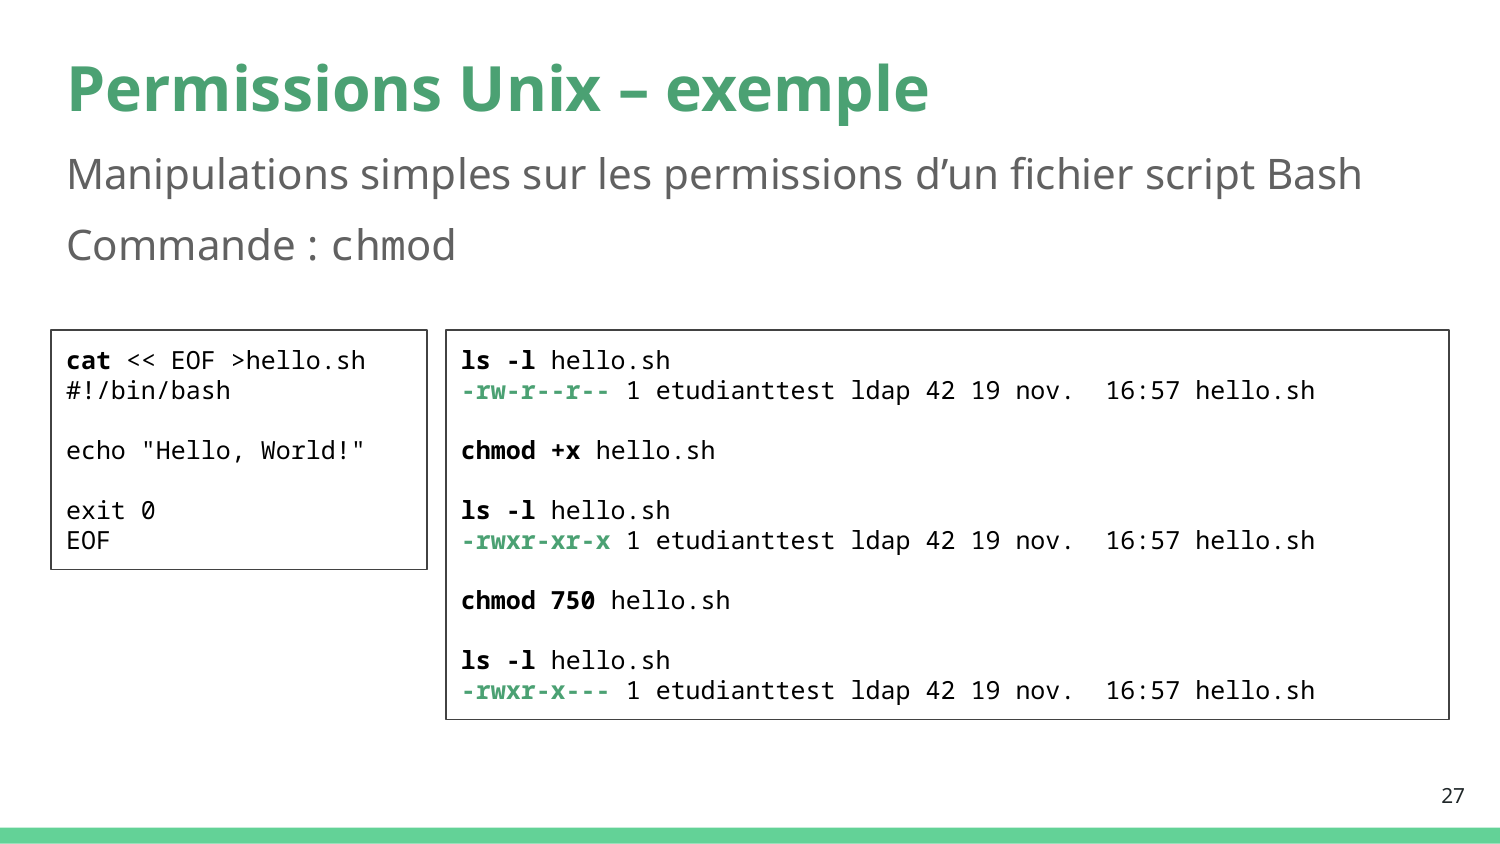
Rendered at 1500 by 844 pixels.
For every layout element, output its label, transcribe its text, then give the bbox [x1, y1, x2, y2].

text_box ls -l hello.sh -rw-r--r-- 1 etudianttest ldap 42 19 nov. 16:57 hello.sh chmod +x hello.sh ls -l hello.sh -rwxr-xr-x 1 etudianttest ldap 42 19 nov. 16:57 hello.sh chmod 750 hello.sh ls -l hello.sh -rwxr-x--- 1 etudianttest ldap 42 19 nov. 16:57 hello.sh [445, 330, 1449, 720]
text_box cat << EOF >hello.sh #!/bin/bash echo "Hello, World!" exit 0 EOF [51, 330, 428, 570]
list Manipulations simples sur les permissions d’un fichier script Bash Commande : chmod [51, 124, 1449, 289]
title Permissions Unix – exemple [51, 23, 1449, 117]
slide_number <numéro> [1389, 764, 1480, 830]
